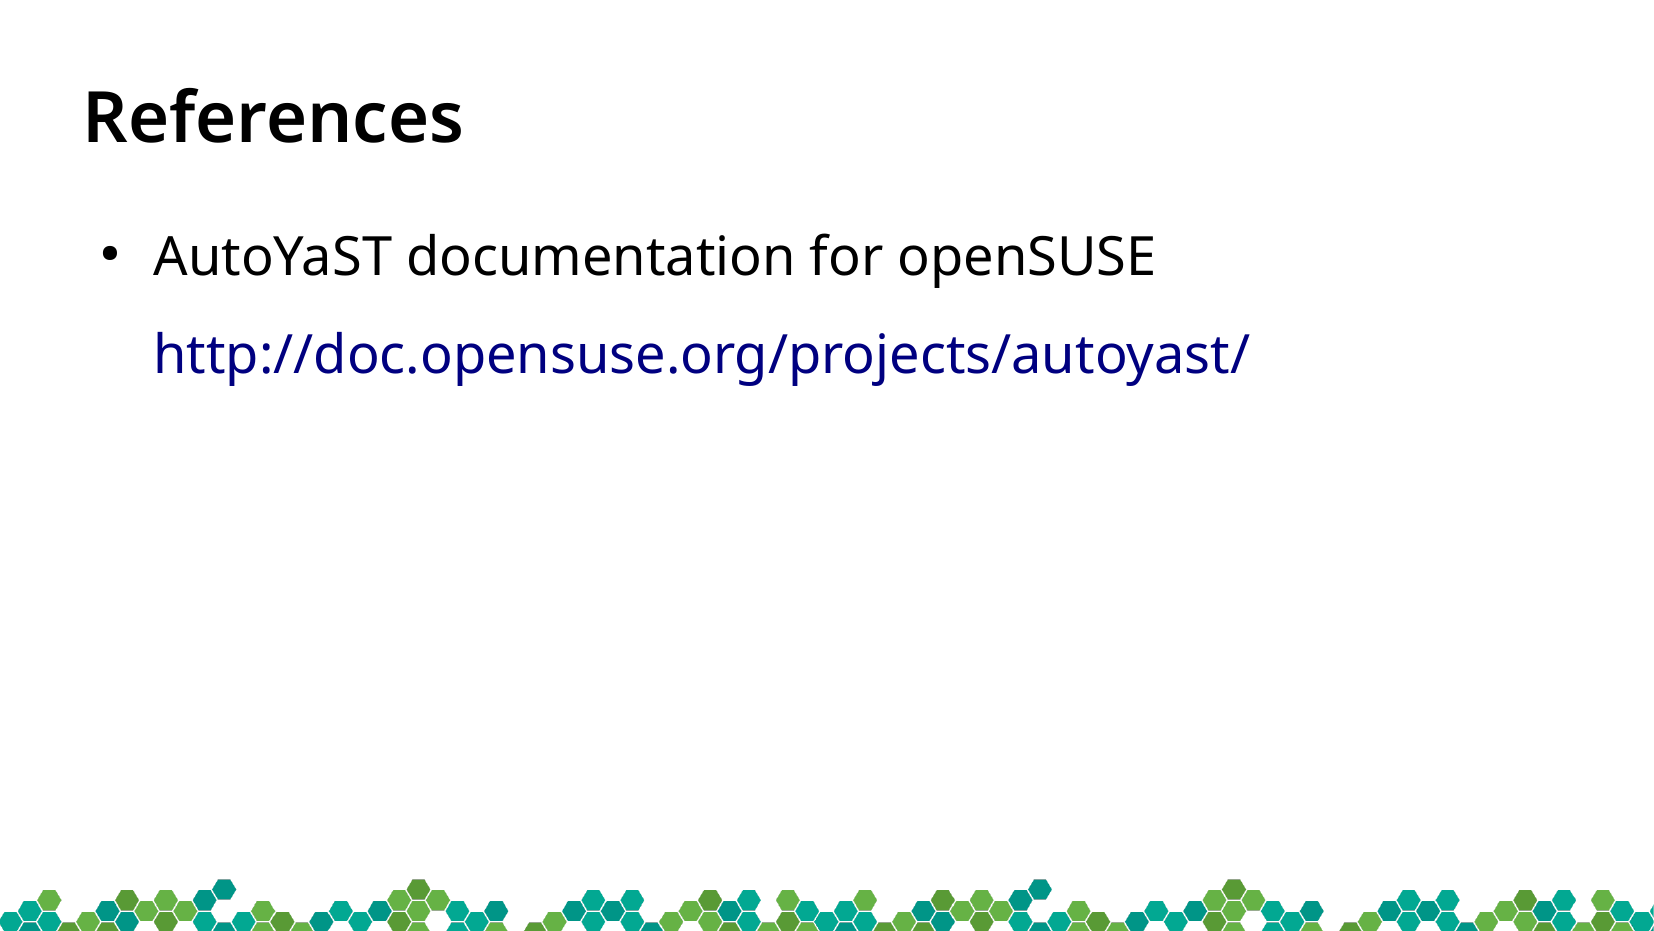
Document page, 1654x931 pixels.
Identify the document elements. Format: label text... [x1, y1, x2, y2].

title References [82, 37, 1571, 193]
list AutoYaST documentation for openSUSE http://doc.opensuse.org/projects/autoyast/ [82, 217, 1571, 849]
picture [0, 871, 1654, 931]
